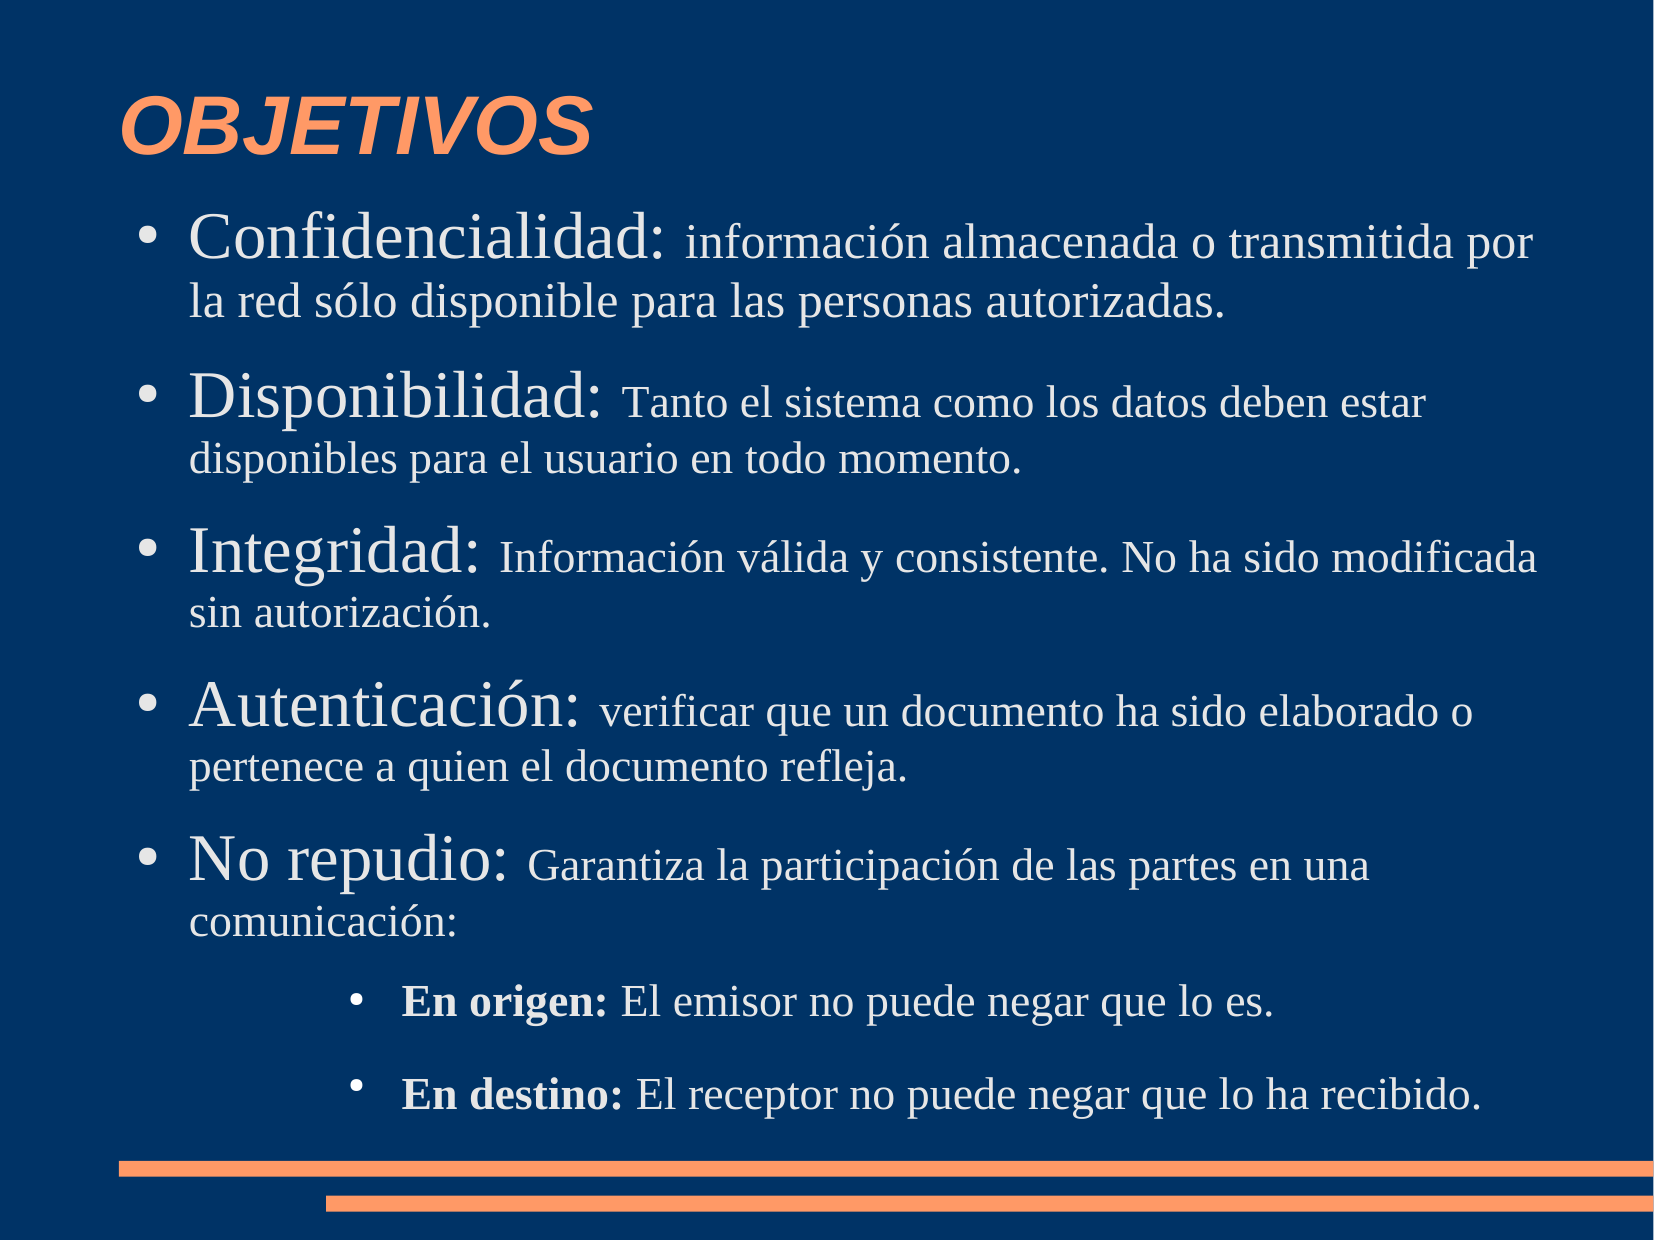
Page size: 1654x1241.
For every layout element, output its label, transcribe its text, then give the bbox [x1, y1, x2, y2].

list Confidencialidad: información almacenada o transmitida por la red sólo disponible para las personas autorizadas. Disponibilidad: Tanto el sistema como los datos deben estar disponibles para el usuario en todo momento. Integridad: Información válida y consistente. No ha sido modificada sin autorización. Autenticación: verificar que un documento ha sido elaborado o pertenece a quien el documento refleja. No repudio: Garantiza la participación de las partes en una comunicación: En origen: El emisor no puede negar que lo es. En destino: El receptor no puede negar que lo ha recibido. [118, 199, 1558, 1124]
title OBJETIVOS [118, 29, 1531, 199]
